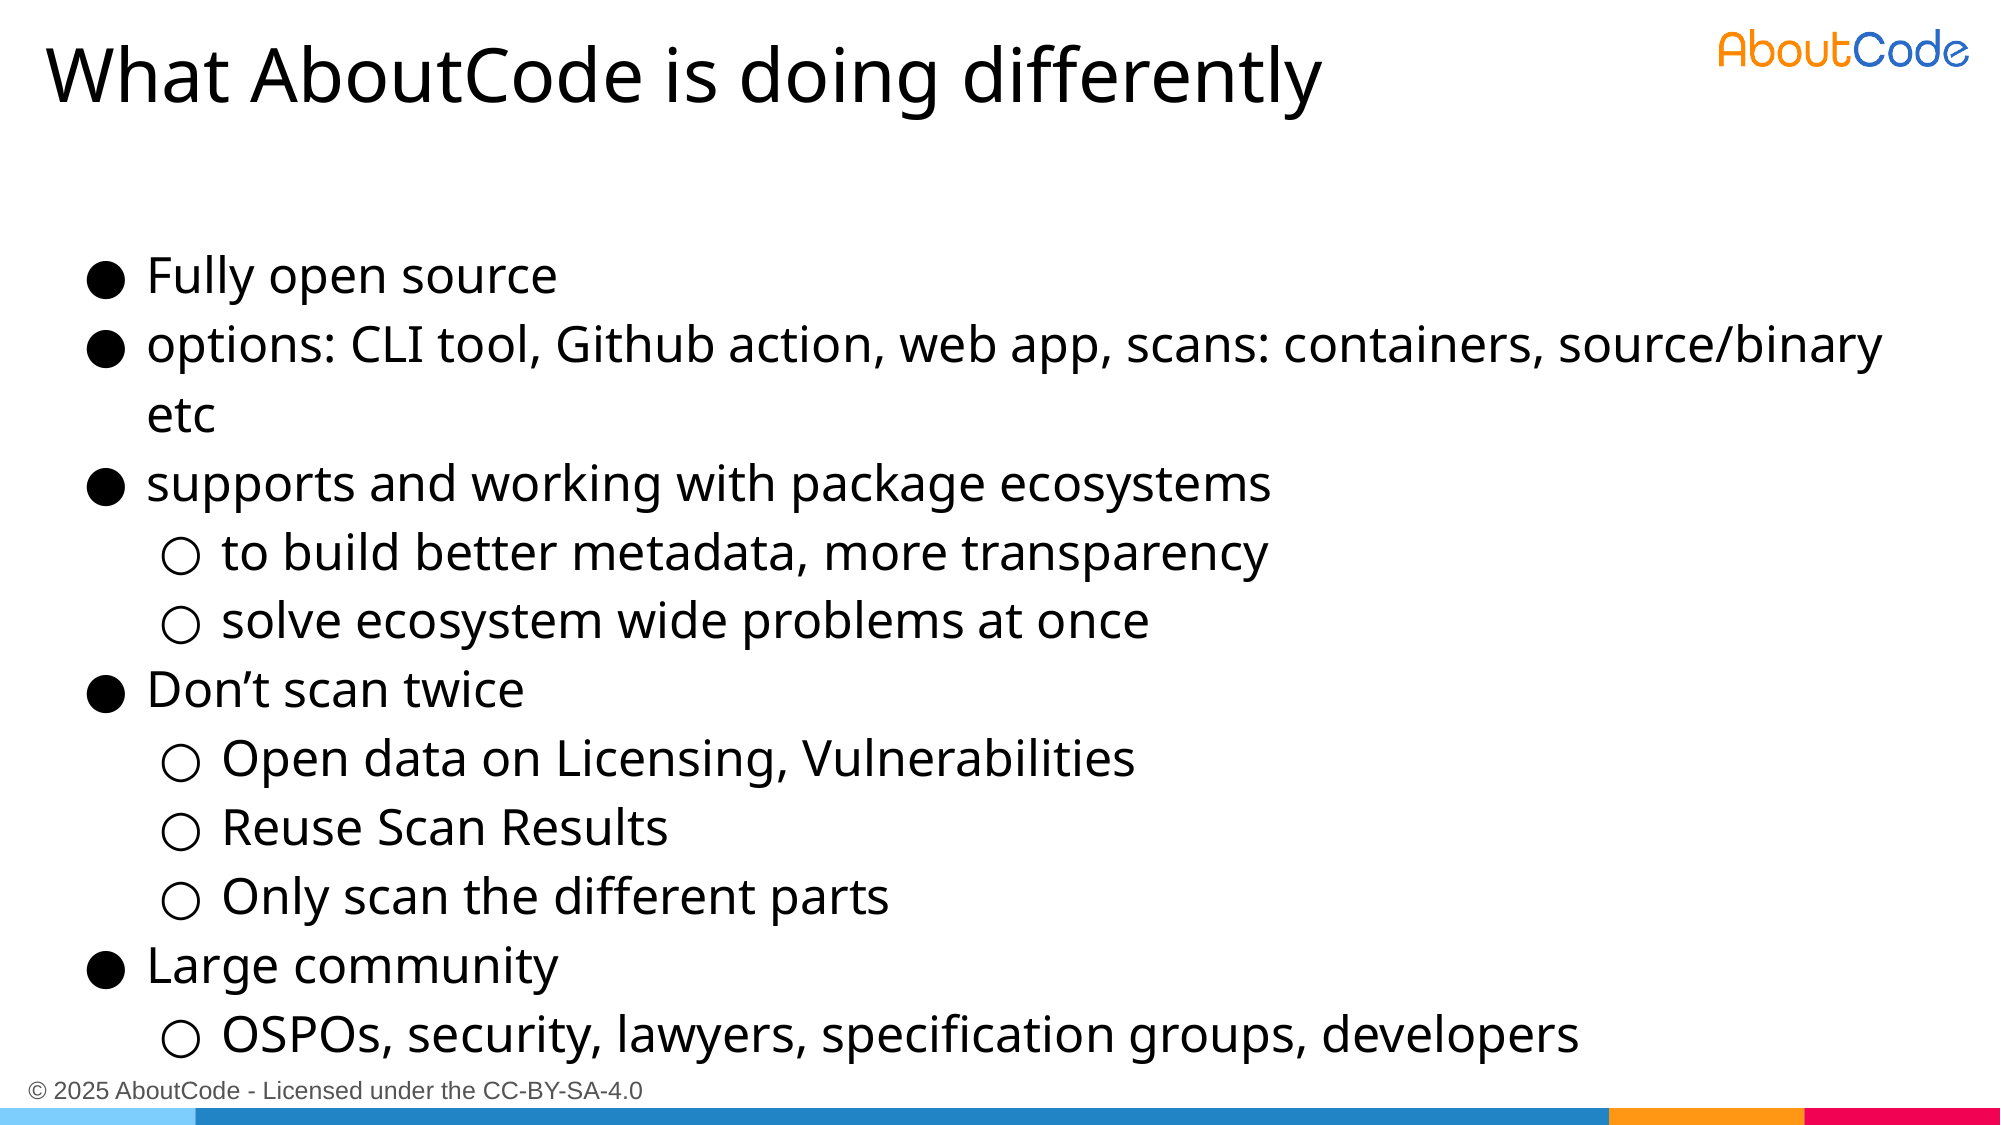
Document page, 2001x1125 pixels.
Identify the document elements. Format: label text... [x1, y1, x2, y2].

list Fully open source options: CLI tool, Github action, web app, scans: containers, source/binary etc supports and working with package ecosystems to build better metadata, more transparency solve ecosystem wide problems at once Don’t scan twice Open data on Licensing, Vulnerabilities Reuse Scan Results Only scan the different parts Large community OSPOs, security, lawyers, specification groups, developers [56, 220, 1981, 1016]
picture [1807, 29, 1969, 67]
title What AboutCode is doing differently [30, 20, 1807, 133]
